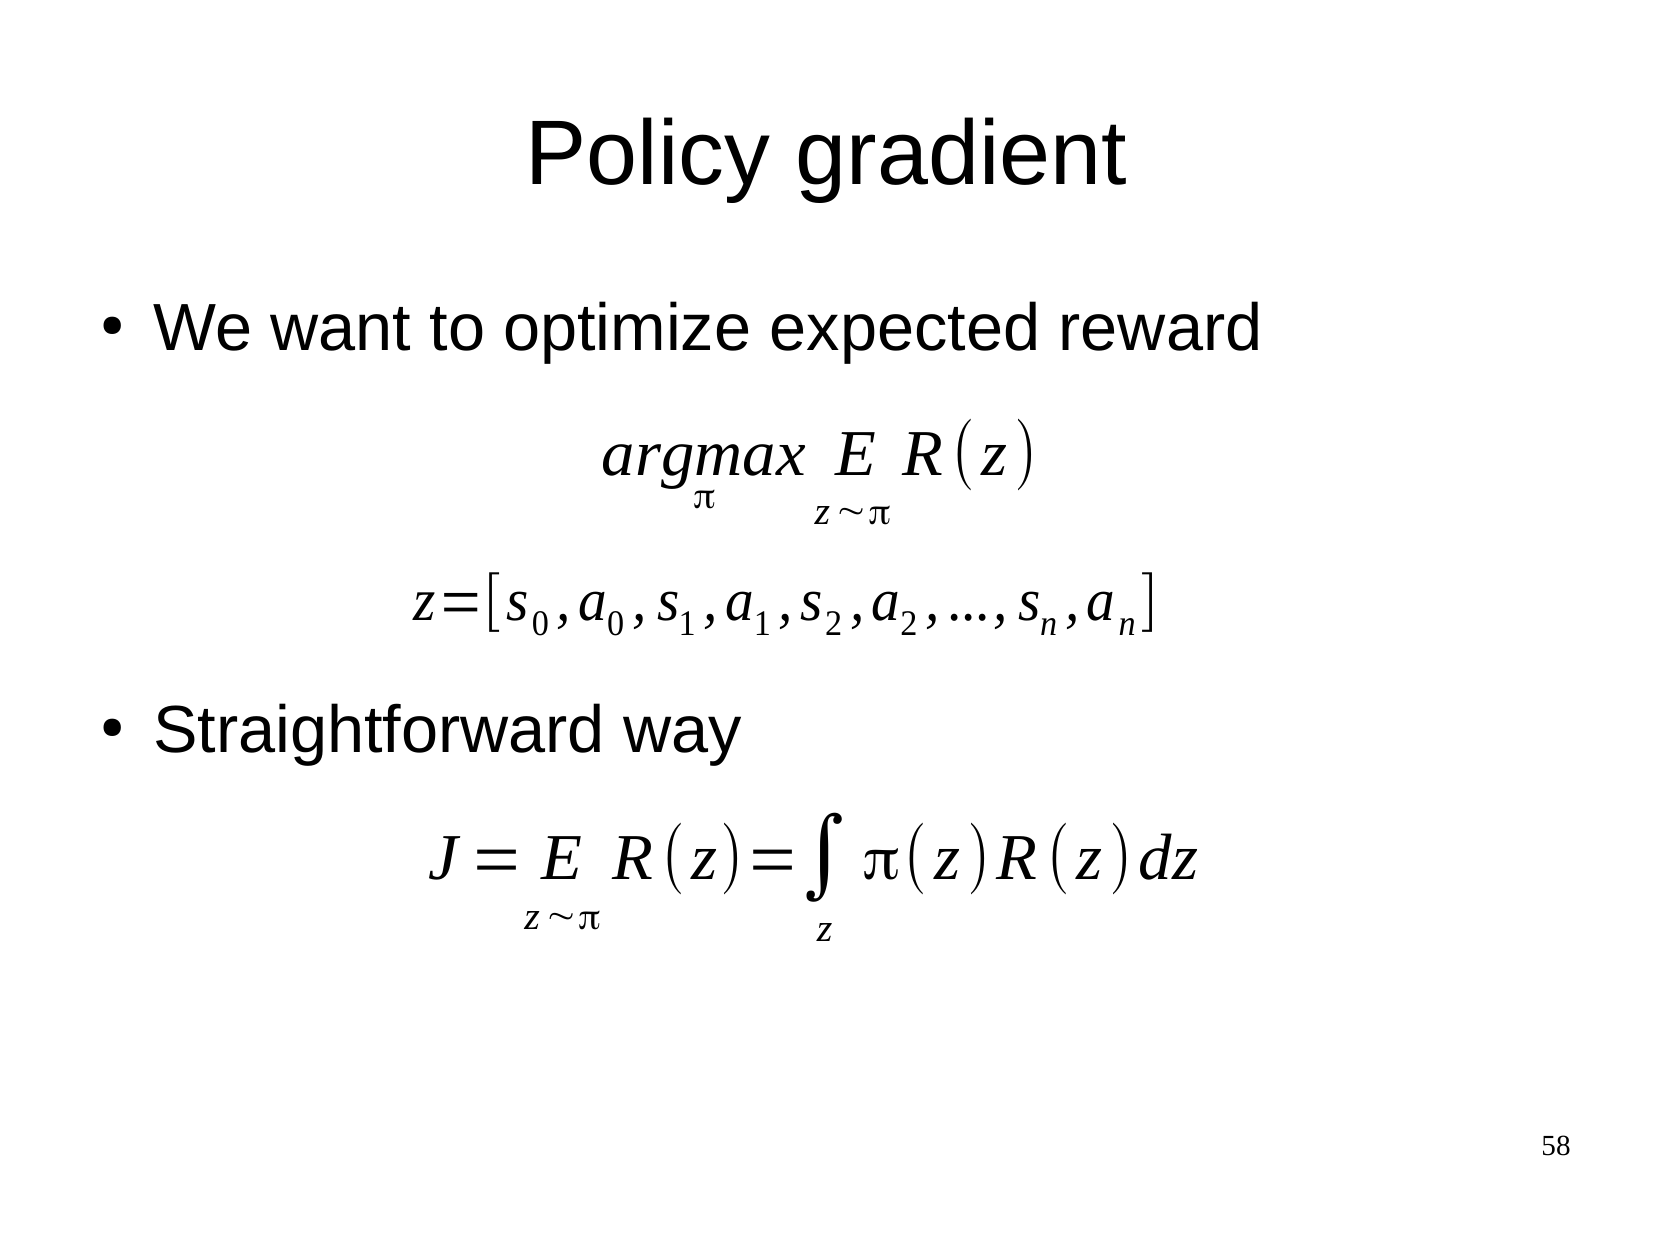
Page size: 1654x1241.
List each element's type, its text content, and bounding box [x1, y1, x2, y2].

chart [395, 567, 1170, 644]
chart [585, 414, 1052, 533]
list We want to optimize expected reward Straightforward way [82, 290, 1571, 1010]
chart [411, 806, 1216, 950]
title Policy gradient [82, 49, 1571, 257]
